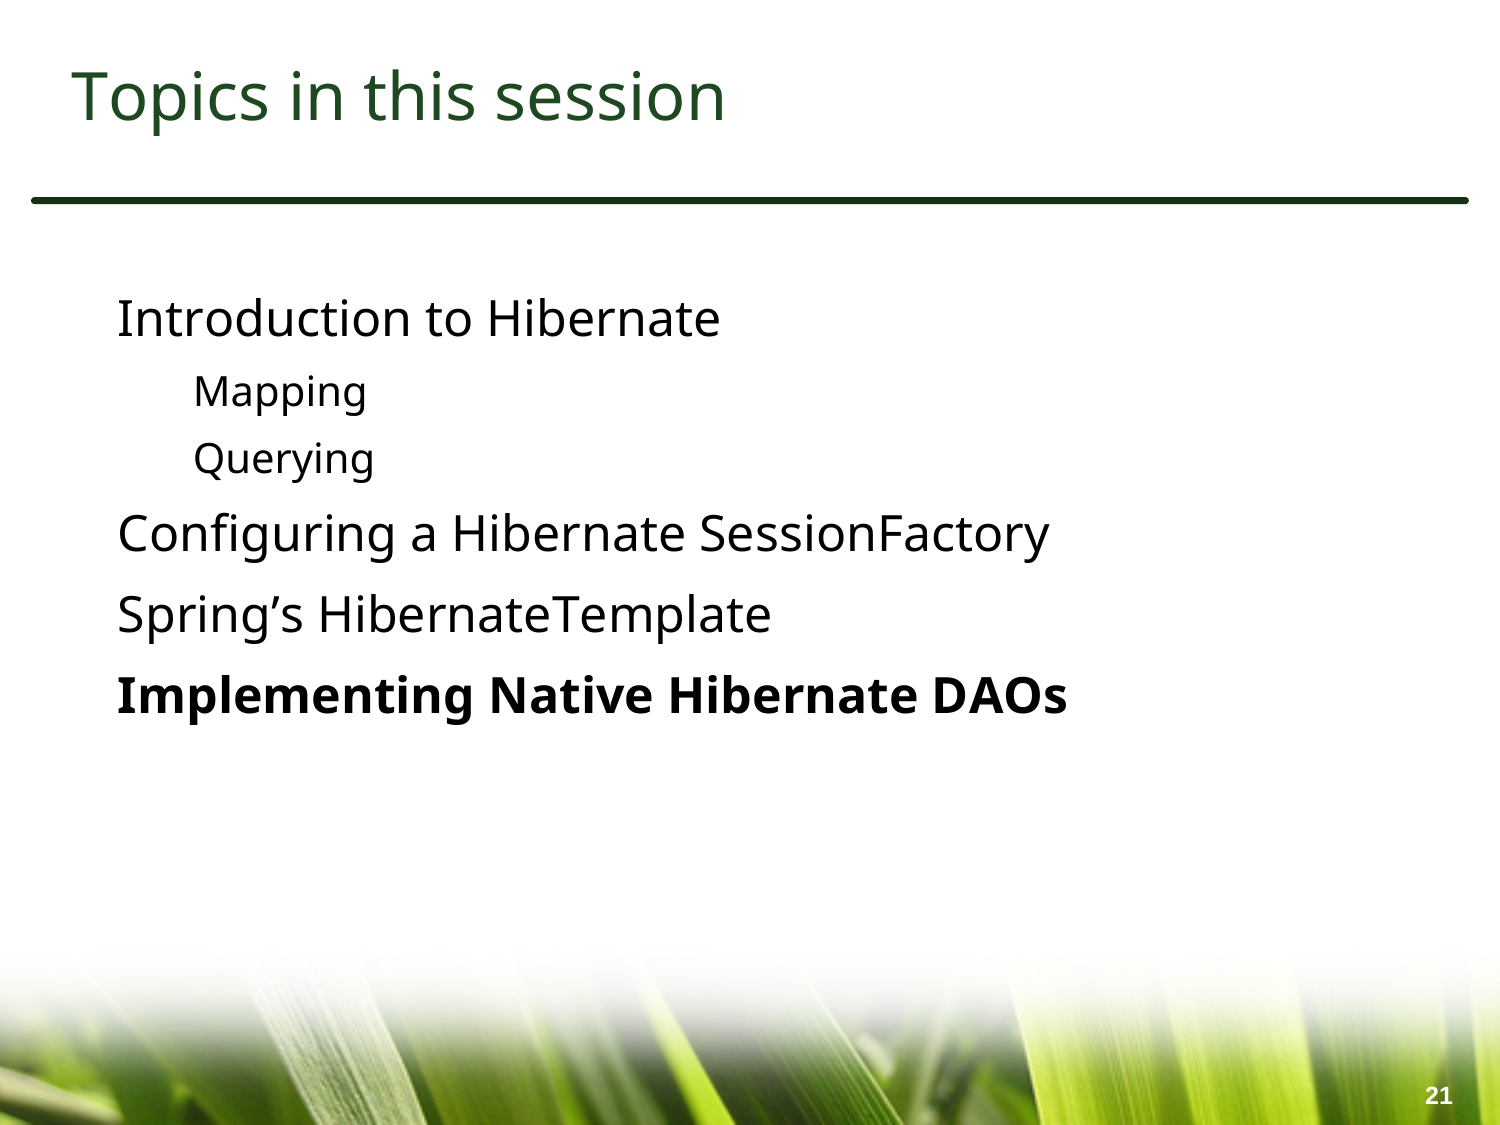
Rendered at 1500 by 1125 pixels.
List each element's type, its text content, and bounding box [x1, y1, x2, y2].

picture [0, 944, 1500, 1125]
list Introduction to Hibernate Mapping Querying Configuring a Hibernate SessionFactory Spring’s HibernateTemplate Implementing Native Hibernate DAOs [103, 275, 1394, 938]
title Topics in this session [56, 13, 1089, 176]
